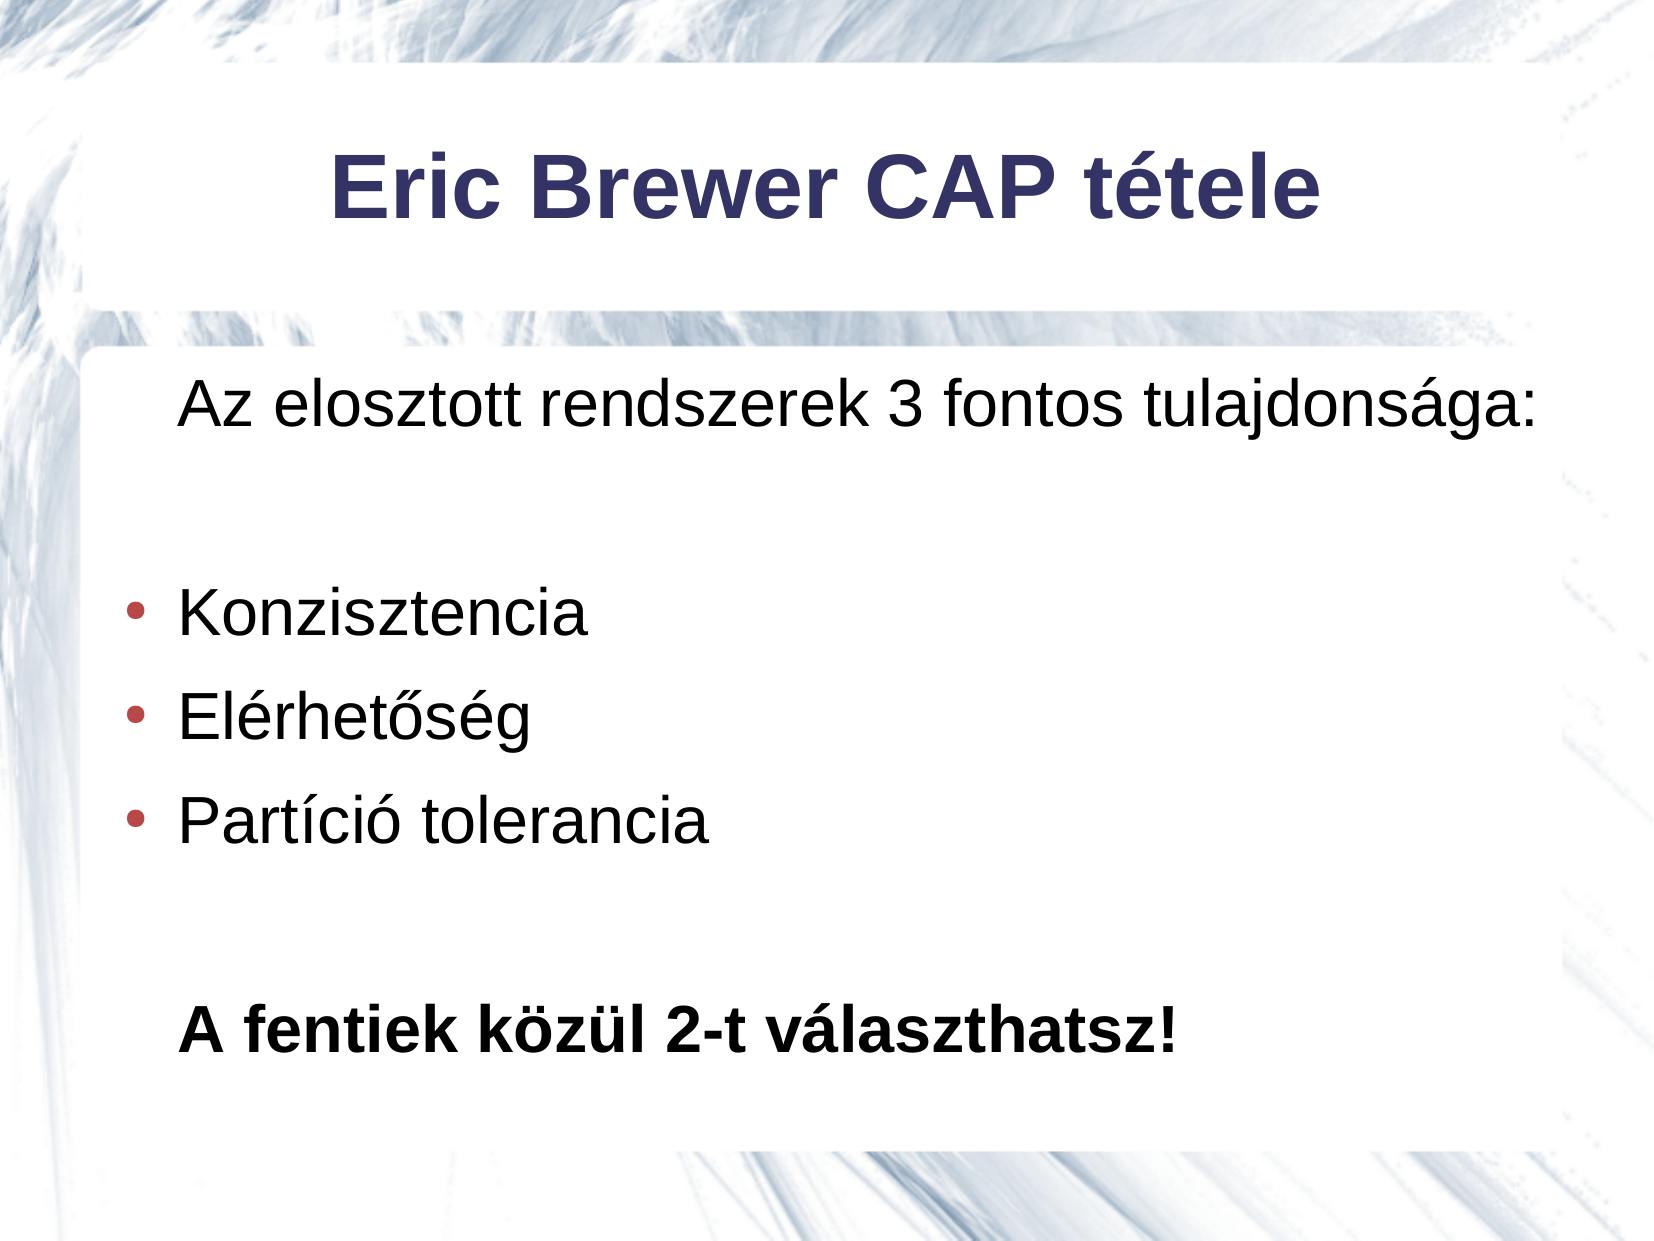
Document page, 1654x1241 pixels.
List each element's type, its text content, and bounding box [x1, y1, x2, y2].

picture [0, 0, 1654, 1241]
list Az elosztott rendszerek 3 fontos tulajdonsága: Konzisztencia Elérhetőség Partíció tolerancia A fentiek közül 2-t választhatsz! [88, 366, 1561, 1185]
title Eric Brewer CAP tétele [82, 73, 1571, 302]
